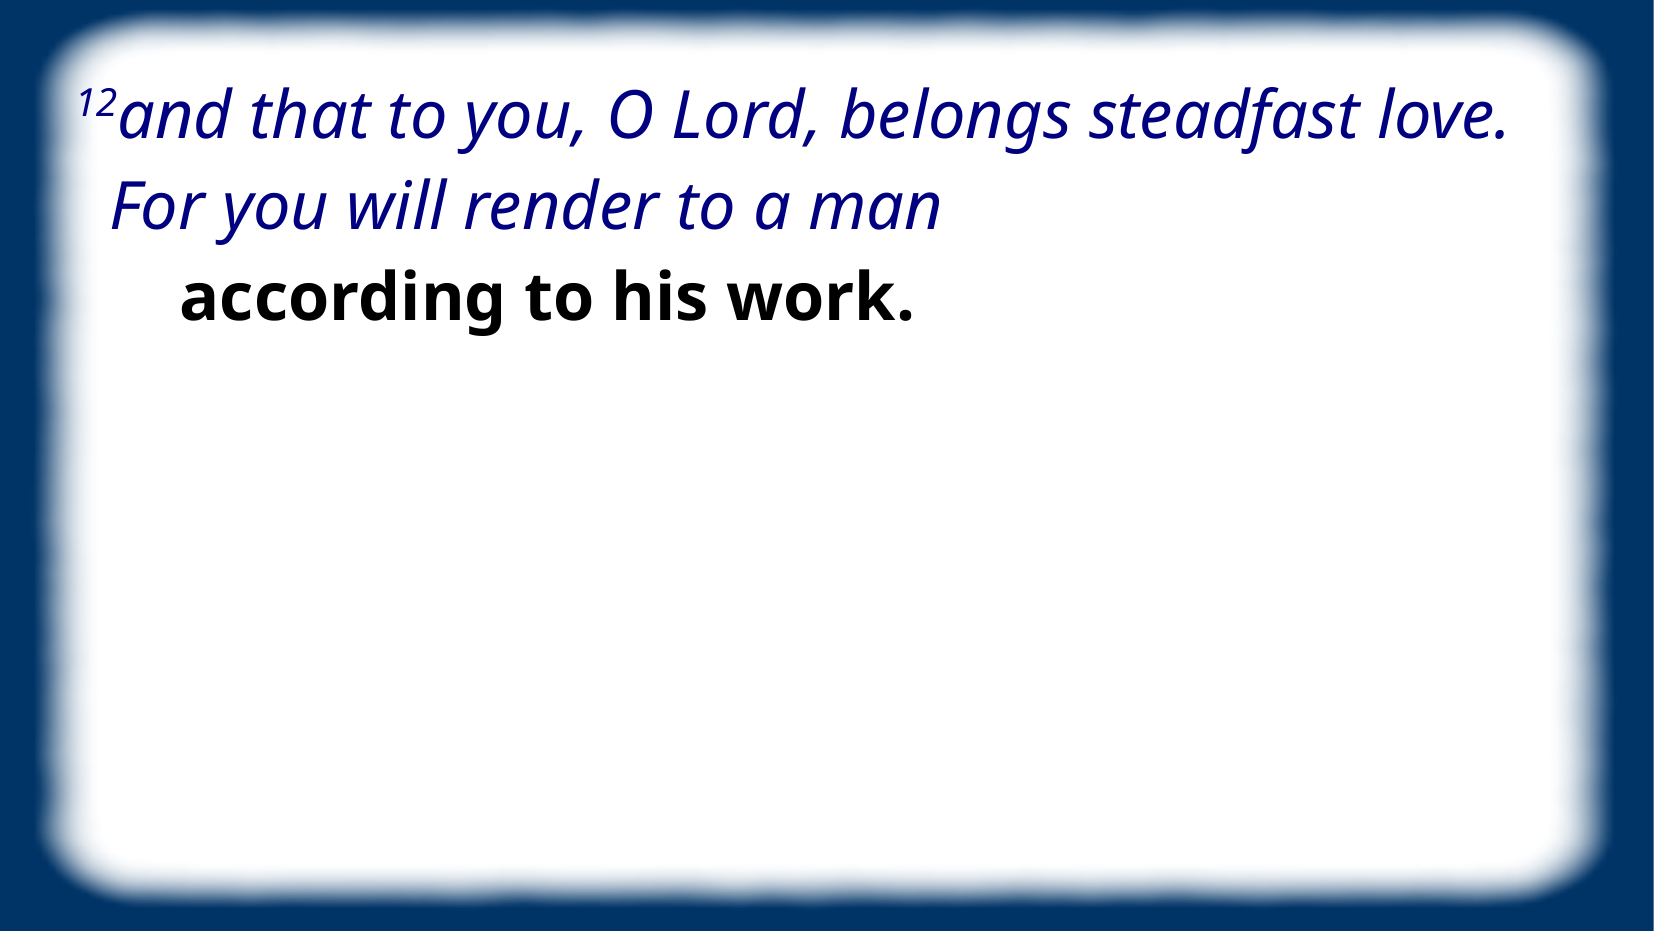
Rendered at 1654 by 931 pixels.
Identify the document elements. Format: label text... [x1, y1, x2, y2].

picture [0, 0, 1654, 931]
text_box 12and that to you, O Lord, belongs steadfast love. For you will render to a man according to his work. [60, 60, 1591, 342]
